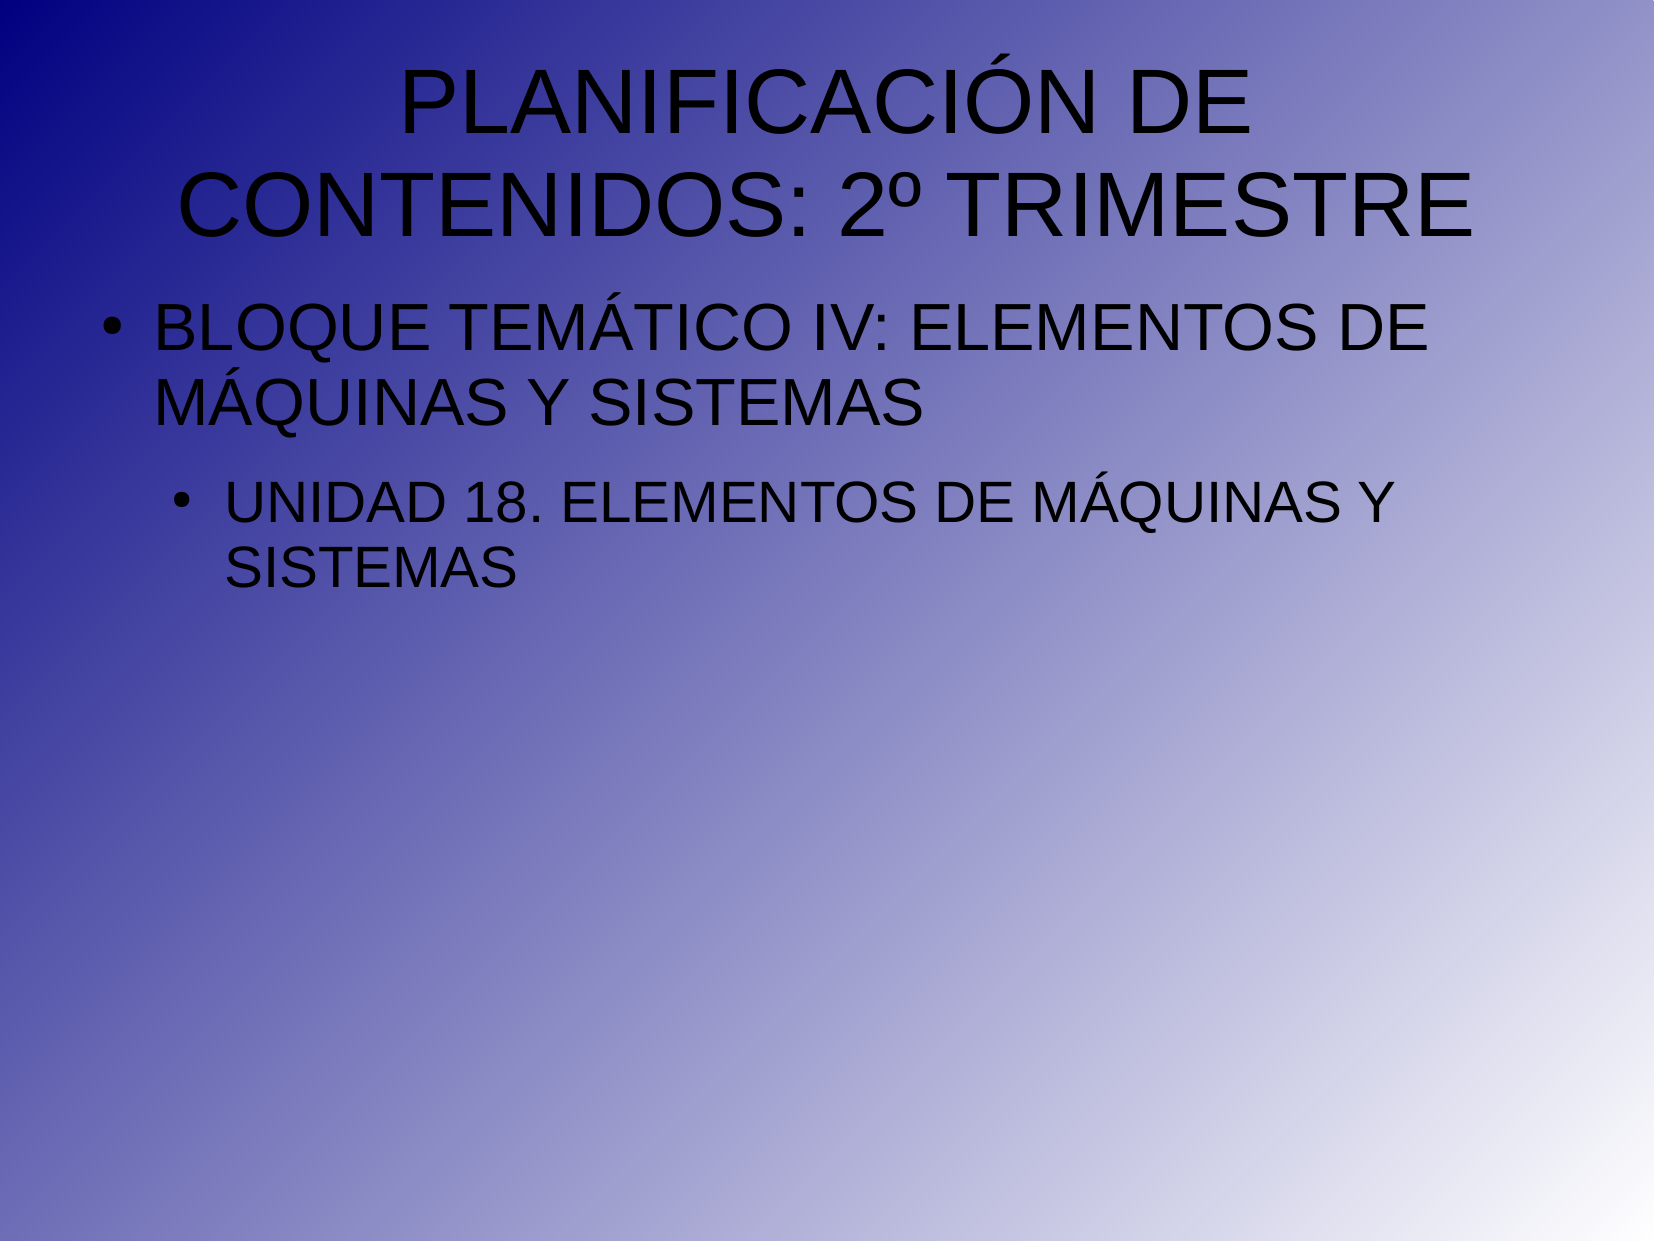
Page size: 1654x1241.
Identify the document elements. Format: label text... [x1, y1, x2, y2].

title PLANIFICACIÓN DE CONTENIDOS: 2º TRIMESTRE [82, 50, 1571, 256]
list BLOQUE TEMÁTICO IV: ELEMENTOS DE MÁQUINAS Y SISTEMAS UNIDAD 18. ELEMENTOS DE MÁQUINAS Y SISTEMAS [82, 290, 1571, 1109]
